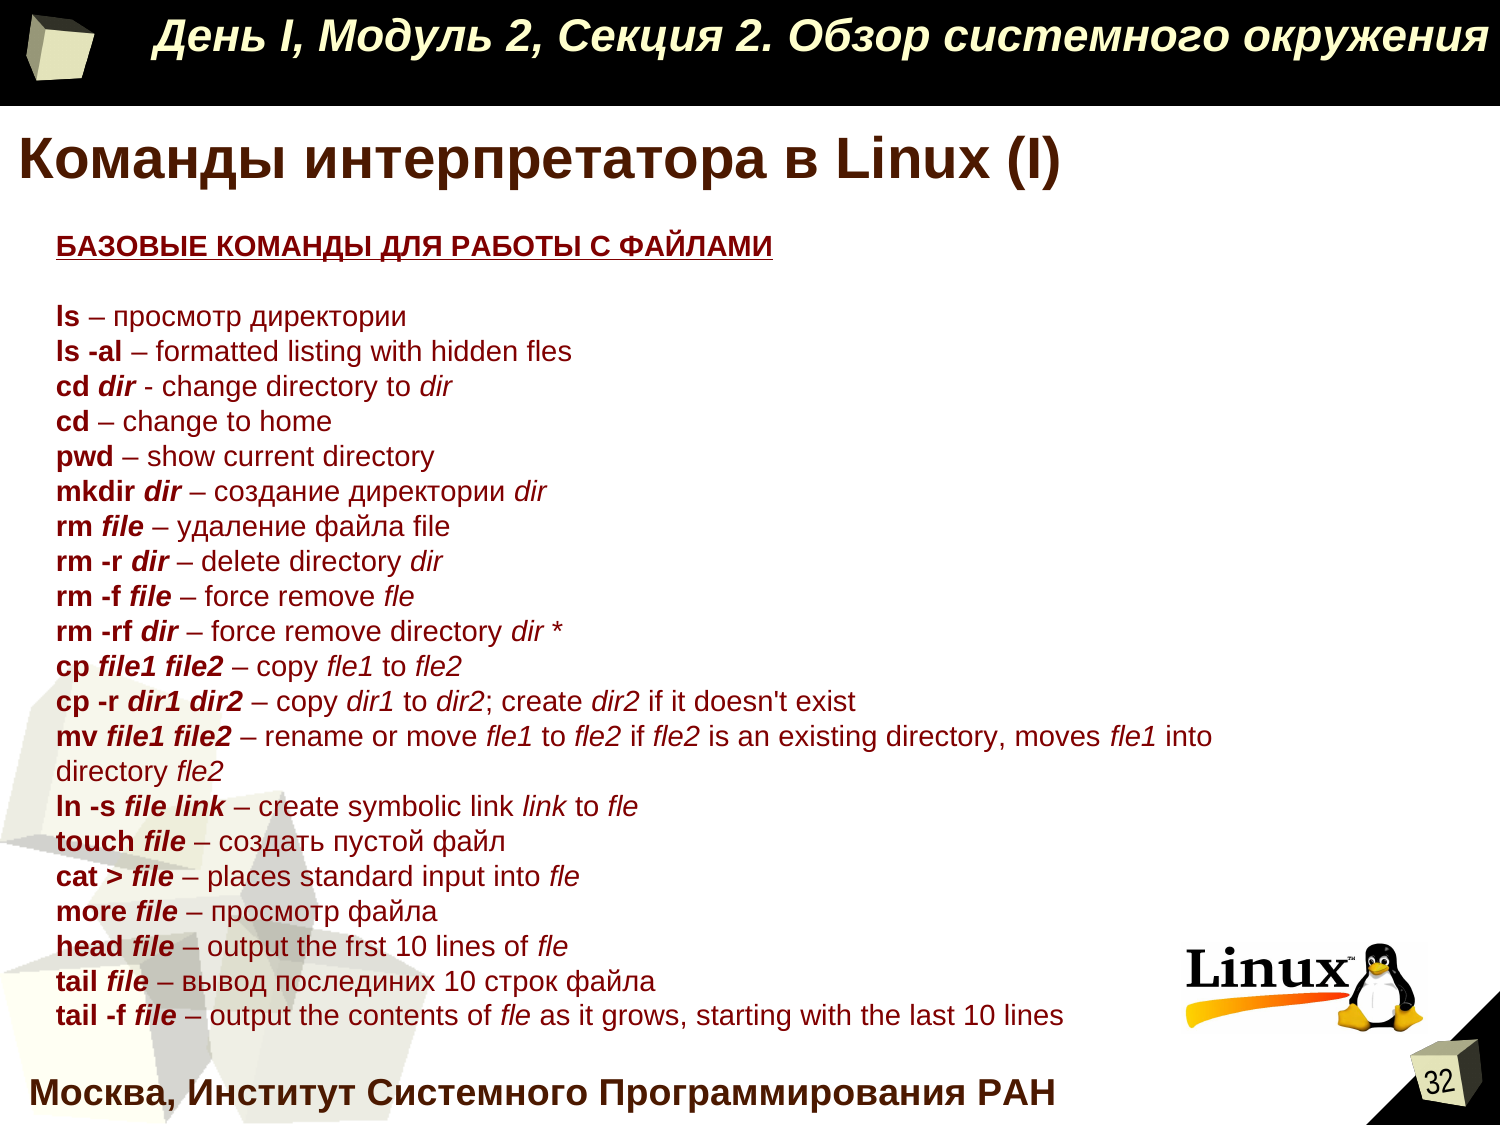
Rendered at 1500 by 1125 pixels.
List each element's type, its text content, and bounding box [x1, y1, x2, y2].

picture [1181, 942, 1428, 1034]
picture [0, 659, 433, 1125]
picture [423, 1088, 433, 1102]
text_box БАЗОВЫЕ КОМАНДЫ ДЛЯ РАБОТЫ С ФАЙЛАМИ ls – просмотр директории ls -al – formatted listing with hidden fles cd dir - change directory to dir cd – change to home pwd – show current directory mkdir dir – создание директории dir rm file – удаление файла file rm -r dir – delete directory dir rm -f file – force remove fle rm -rf dir – force remove directory dir * cp file1 file2 – copy fle1 to fle2 cp -r dir1 dir2 – copy dir1 to dir2; create dir2 if it doesn't exist mv file1 file2 – rename or move fle1 to fle2 if fle2 is an existing directory, moves fle1 into directory fle2 ln -s file link – create symbolic link link to fle touch file – создать пустой файл cat > file – places standard input into fle more file – просмотр файла head file – output the frst 10 lines of fle tail file – вывод послединих 10 строк файла tail -f file – output the contents of fle as it grows, starting with the last 10 lines [41, 219, 1424, 1040]
text_box Команды интерпретатора в Linux (I) [4, 112, 1500, 198]
